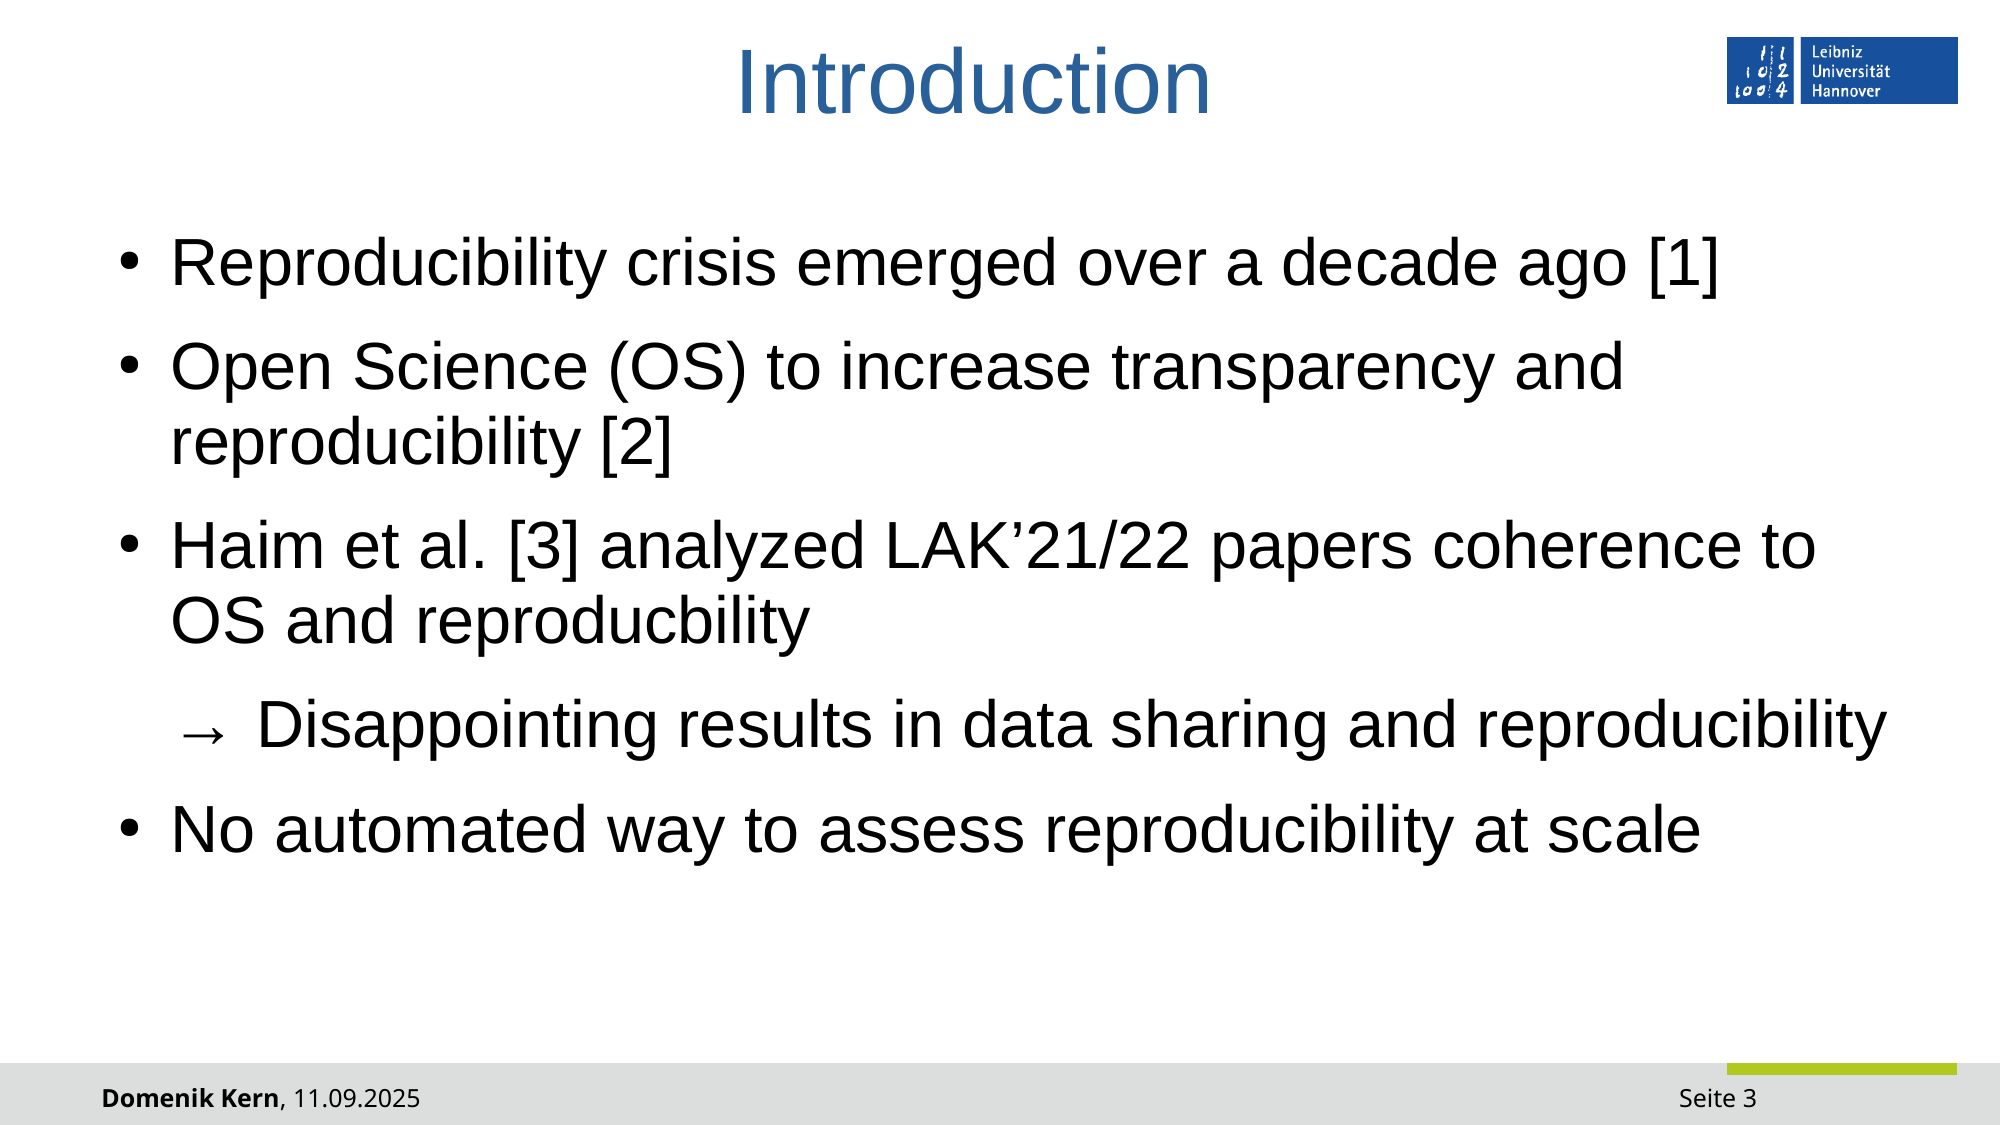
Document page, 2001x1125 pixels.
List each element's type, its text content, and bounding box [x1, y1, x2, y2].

title Introduction [86, 6, 1863, 157]
picture [1863, 37, 1958, 104]
list Reproducibility crisis emerged over a decade ago [1] Open Science (OS) to increase transparency and reproducibility [2] Haim et al. [3] analyzed LAK’21/22 papers coherence to OS and reproducbility → Disappointing results in data sharing and reproducibility No automated way to assess reproducibility at scale [99, 224, 1913, 976]
